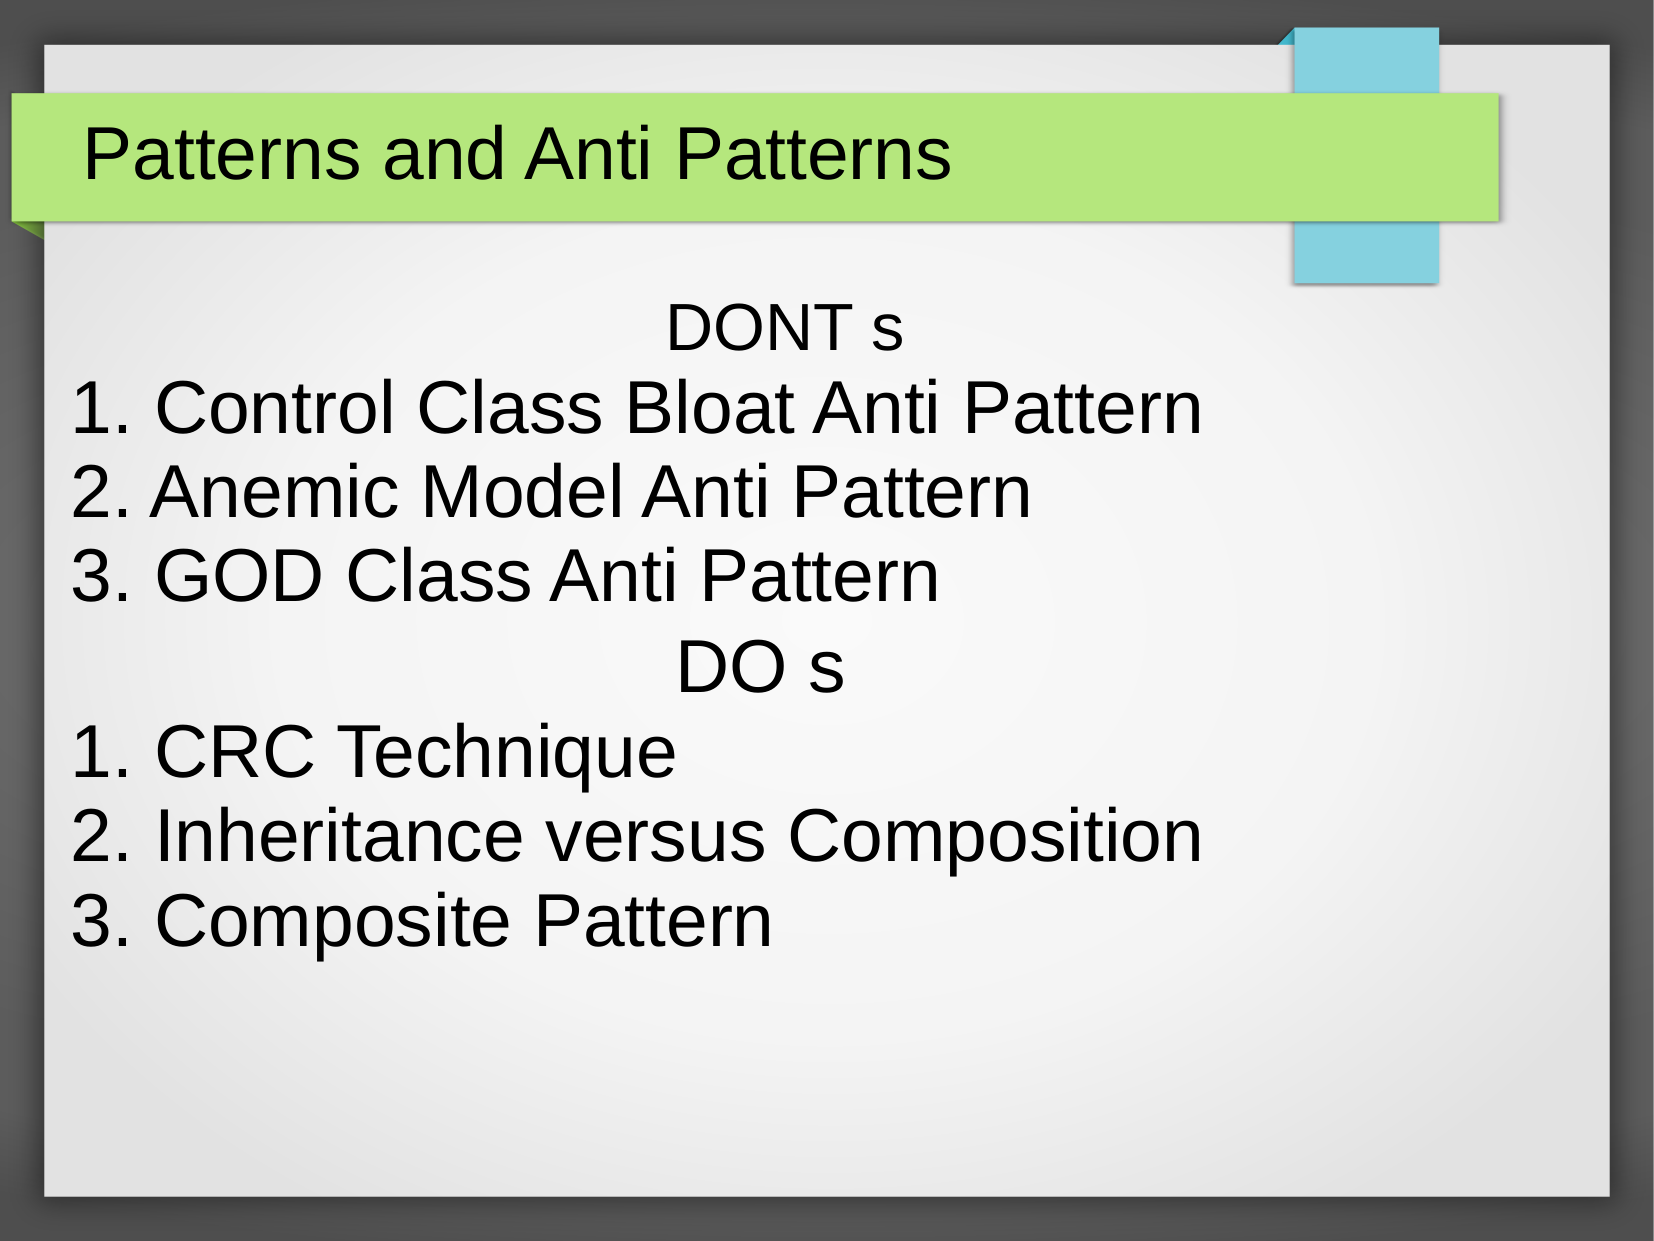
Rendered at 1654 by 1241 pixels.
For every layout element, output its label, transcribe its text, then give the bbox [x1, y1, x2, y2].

picture [0, 0, 1654, 1241]
title Patterns and Anti Patterns [82, 94, 1264, 213]
subtitle DONT s 1. Control Class Bloat Anti Pattern 2. Anemic Model Anti Pattern 3. GOD Class Anti Pattern DO s 1. CRC Technique 2. Inheritance versus Composition 3. Composite Pattern [70, 292, 1501, 1044]
